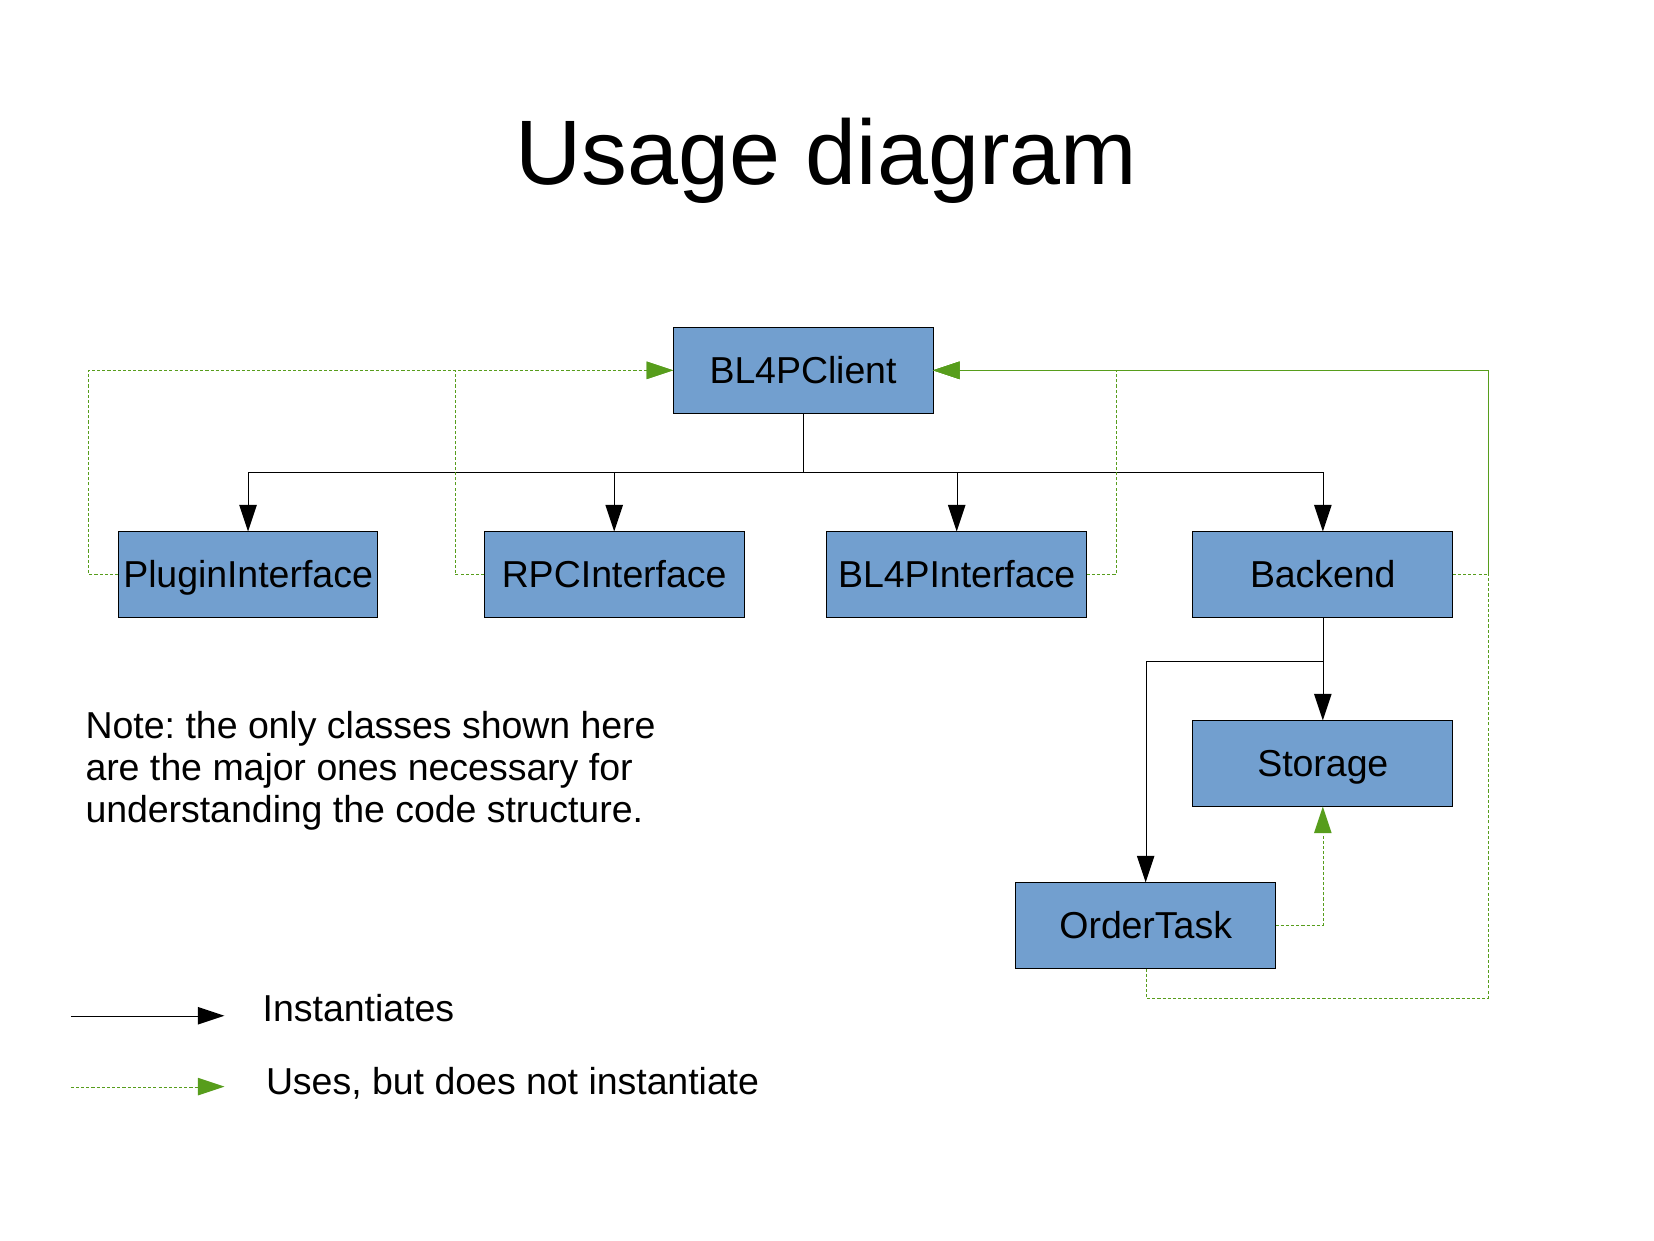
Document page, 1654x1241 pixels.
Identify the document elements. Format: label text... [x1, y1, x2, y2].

text_box BL4PClient [673, 327, 934, 414]
title Usage diagram [82, 49, 1571, 257]
text_box Backend [1192, 531, 1453, 618]
text_box RPCInterface [484, 531, 745, 618]
text_box PluginInterface [118, 531, 378, 618]
text_box BL4PInterface [826, 531, 1087, 618]
text_box Uses, but does not instantiate [251, 1053, 775, 1111]
text_box Storage [1192, 720, 1453, 807]
text_box Instantiates [248, 980, 470, 1038]
text_box OrderTask [1015, 882, 1276, 969]
text_box Note: the only classes shown here are the major ones necessary for understanding the code structure. [70, 696, 709, 922]
